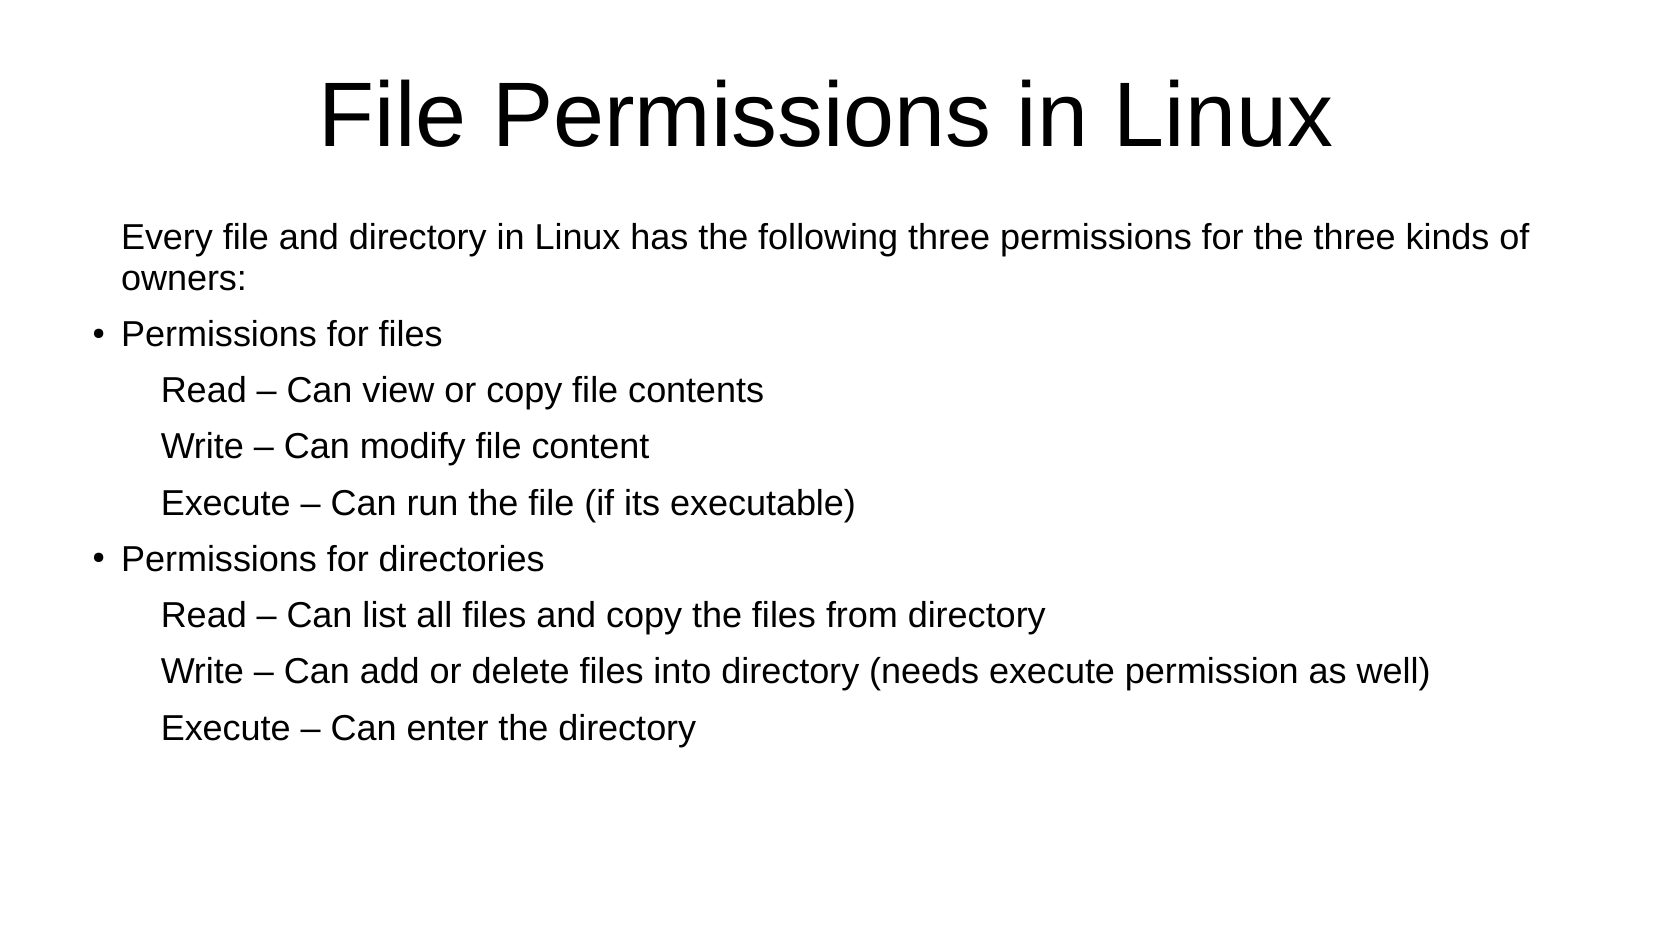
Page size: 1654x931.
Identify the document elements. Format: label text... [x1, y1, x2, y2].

title File Permissions in Linux [82, 37, 1571, 193]
list Every file and directory in Linux has the following three permissions for the three kinds of owners: Permissions for files Read – Can view or copy file contents Write – Can modify file content Execute – Can run the file (if its executable) Permissions for directories Read – Can list all files and copy the files from directory Write – Can add or delete files into directory (needs execute permission as well) Execute – Can enter the directory [82, 217, 1571, 758]
